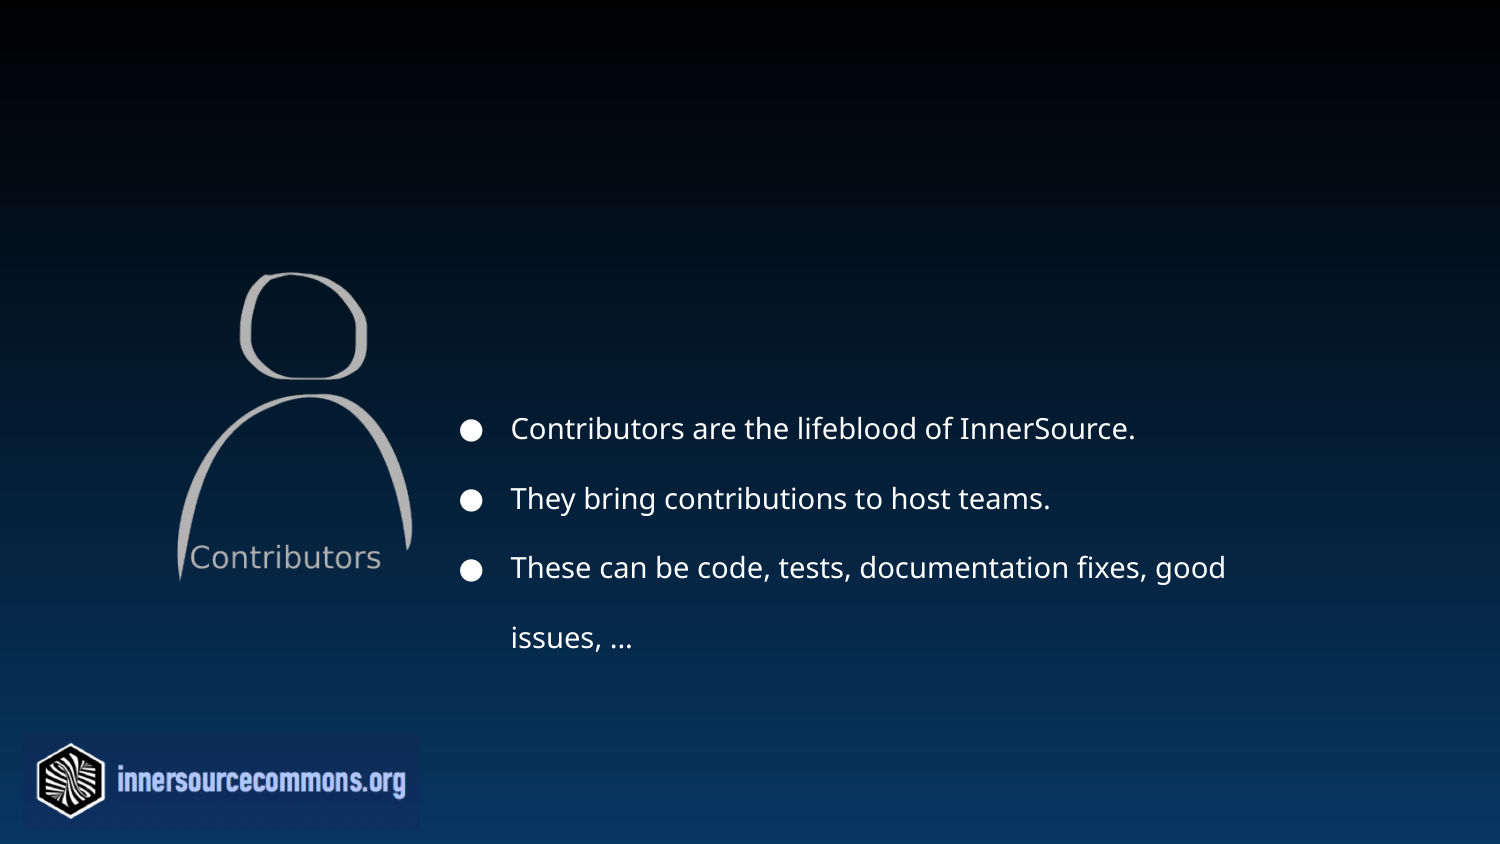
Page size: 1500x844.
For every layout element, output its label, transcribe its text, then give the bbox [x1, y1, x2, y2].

picture [23, 732, 420, 830]
picture [160, 262, 432, 582]
text_box Contributors are the lifeblood of InnerSource. They bring contributions to host teams. These can be code, tests, documentation fixes, good issues, ... [420, 360, 1335, 467]
